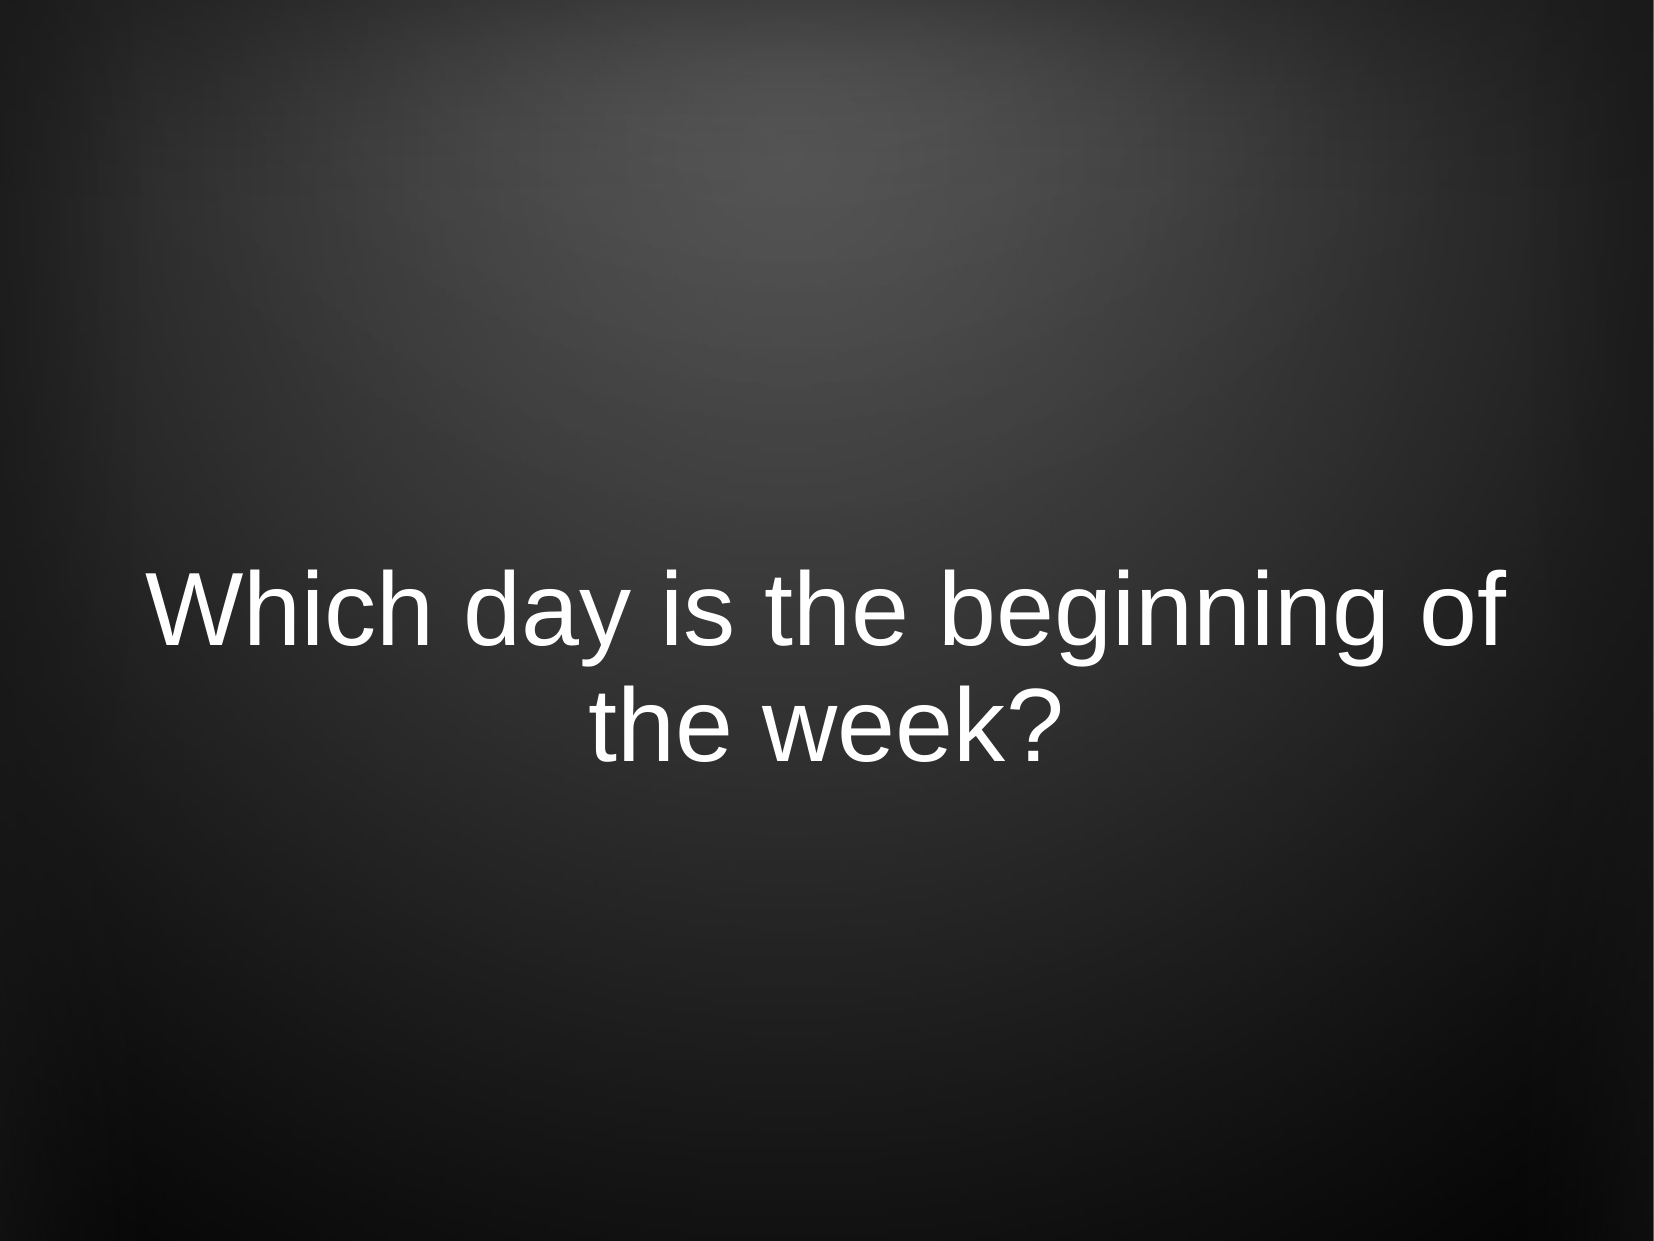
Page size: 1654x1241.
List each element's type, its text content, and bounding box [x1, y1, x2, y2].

picture [0, 0, 1654, 1241]
text_box Which day is the beginning of the week? [82, 543, 1571, 791]
